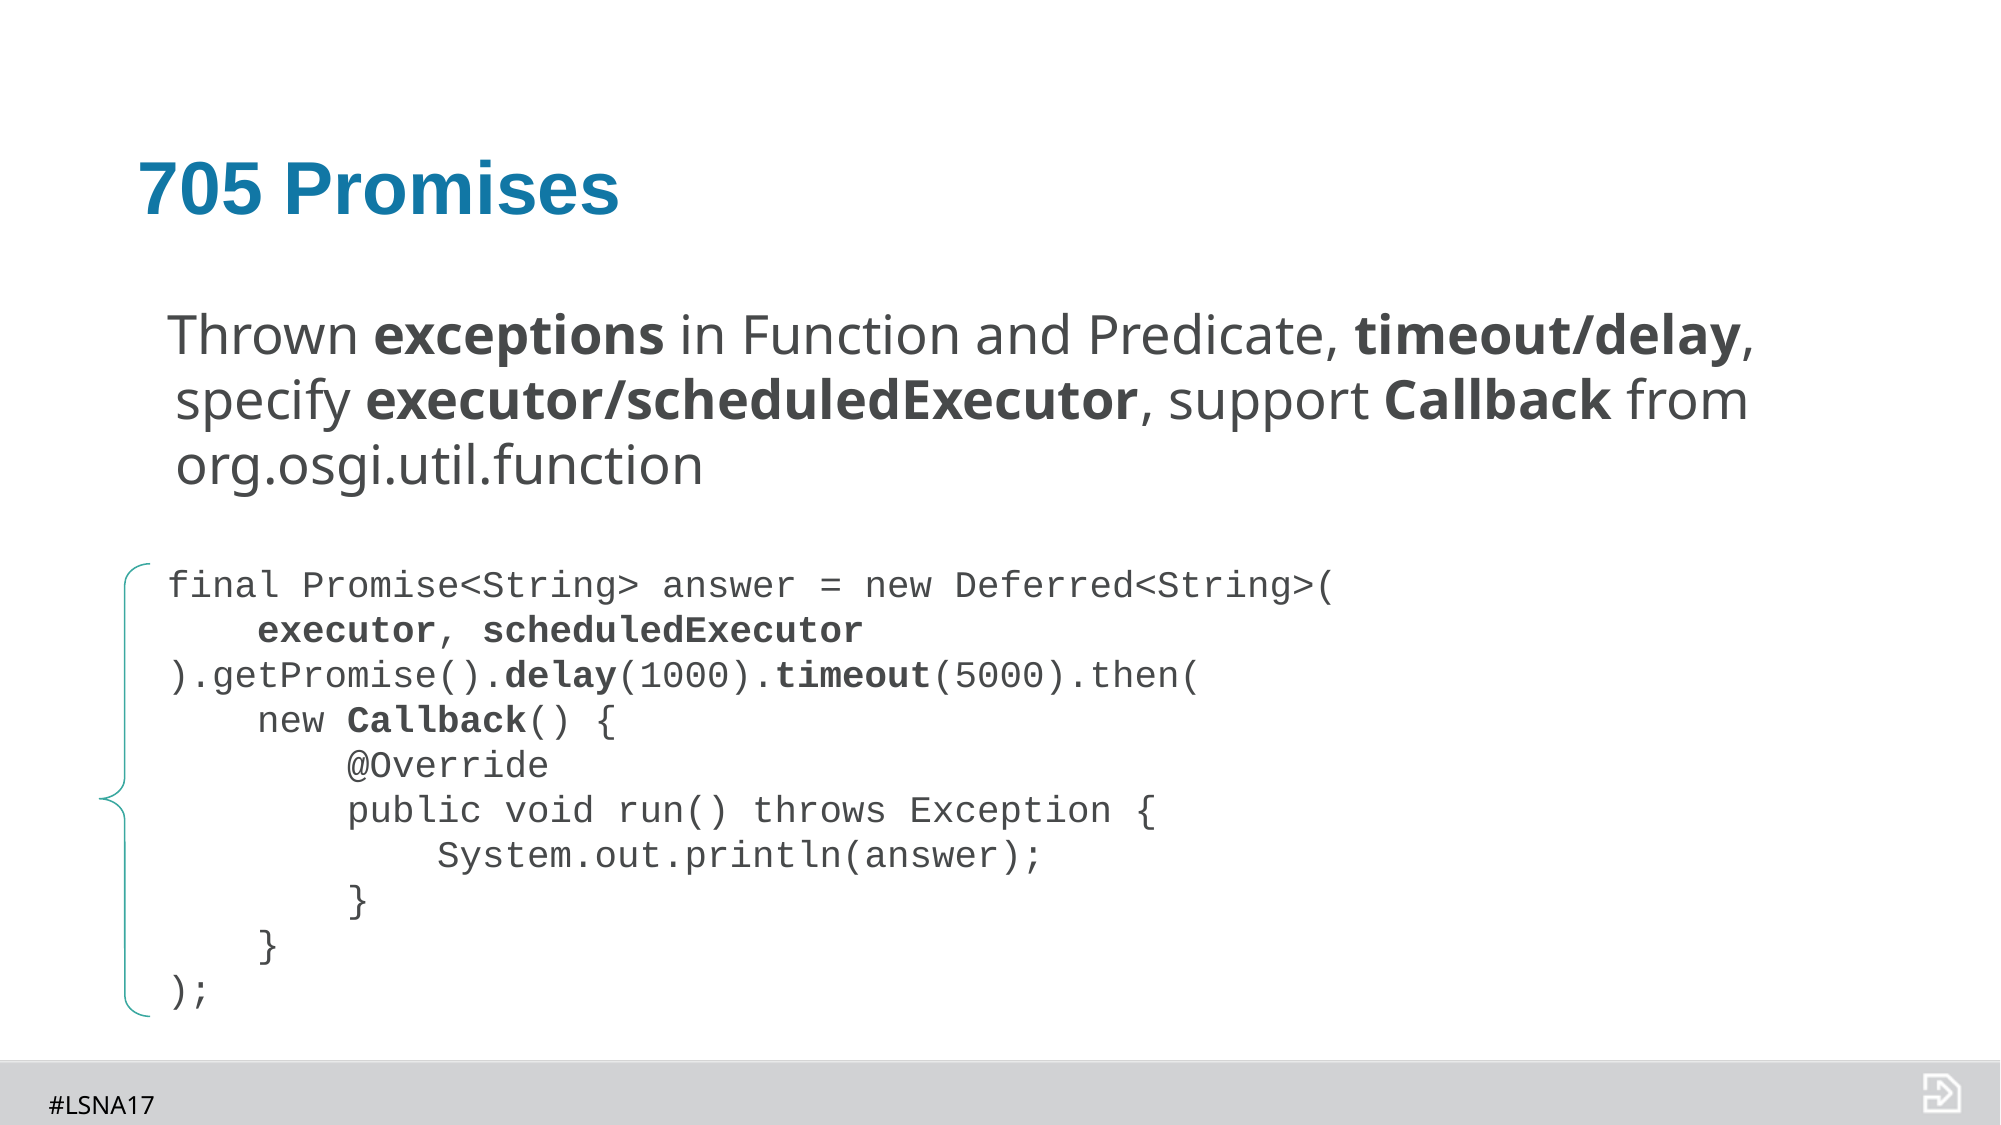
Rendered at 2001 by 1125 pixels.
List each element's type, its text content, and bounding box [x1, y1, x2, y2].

picture [0, 0, 2001, 1125]
list Thrown exceptions in Function and Predicate, timeout/delay, specify executor/scheduledExecutor, support Callback from org.osgi.util.function final Promise<String> answer = new Deferred<String>( executor, scheduledExecutor ).getPromise().delay(1000).timeout(5000).then( new Callback() { @Override public void run() throws Exception { System.out.println(answer); } } ); [122, 285, 1857, 995]
title 705 Promises [122, 142, 1600, 227]
